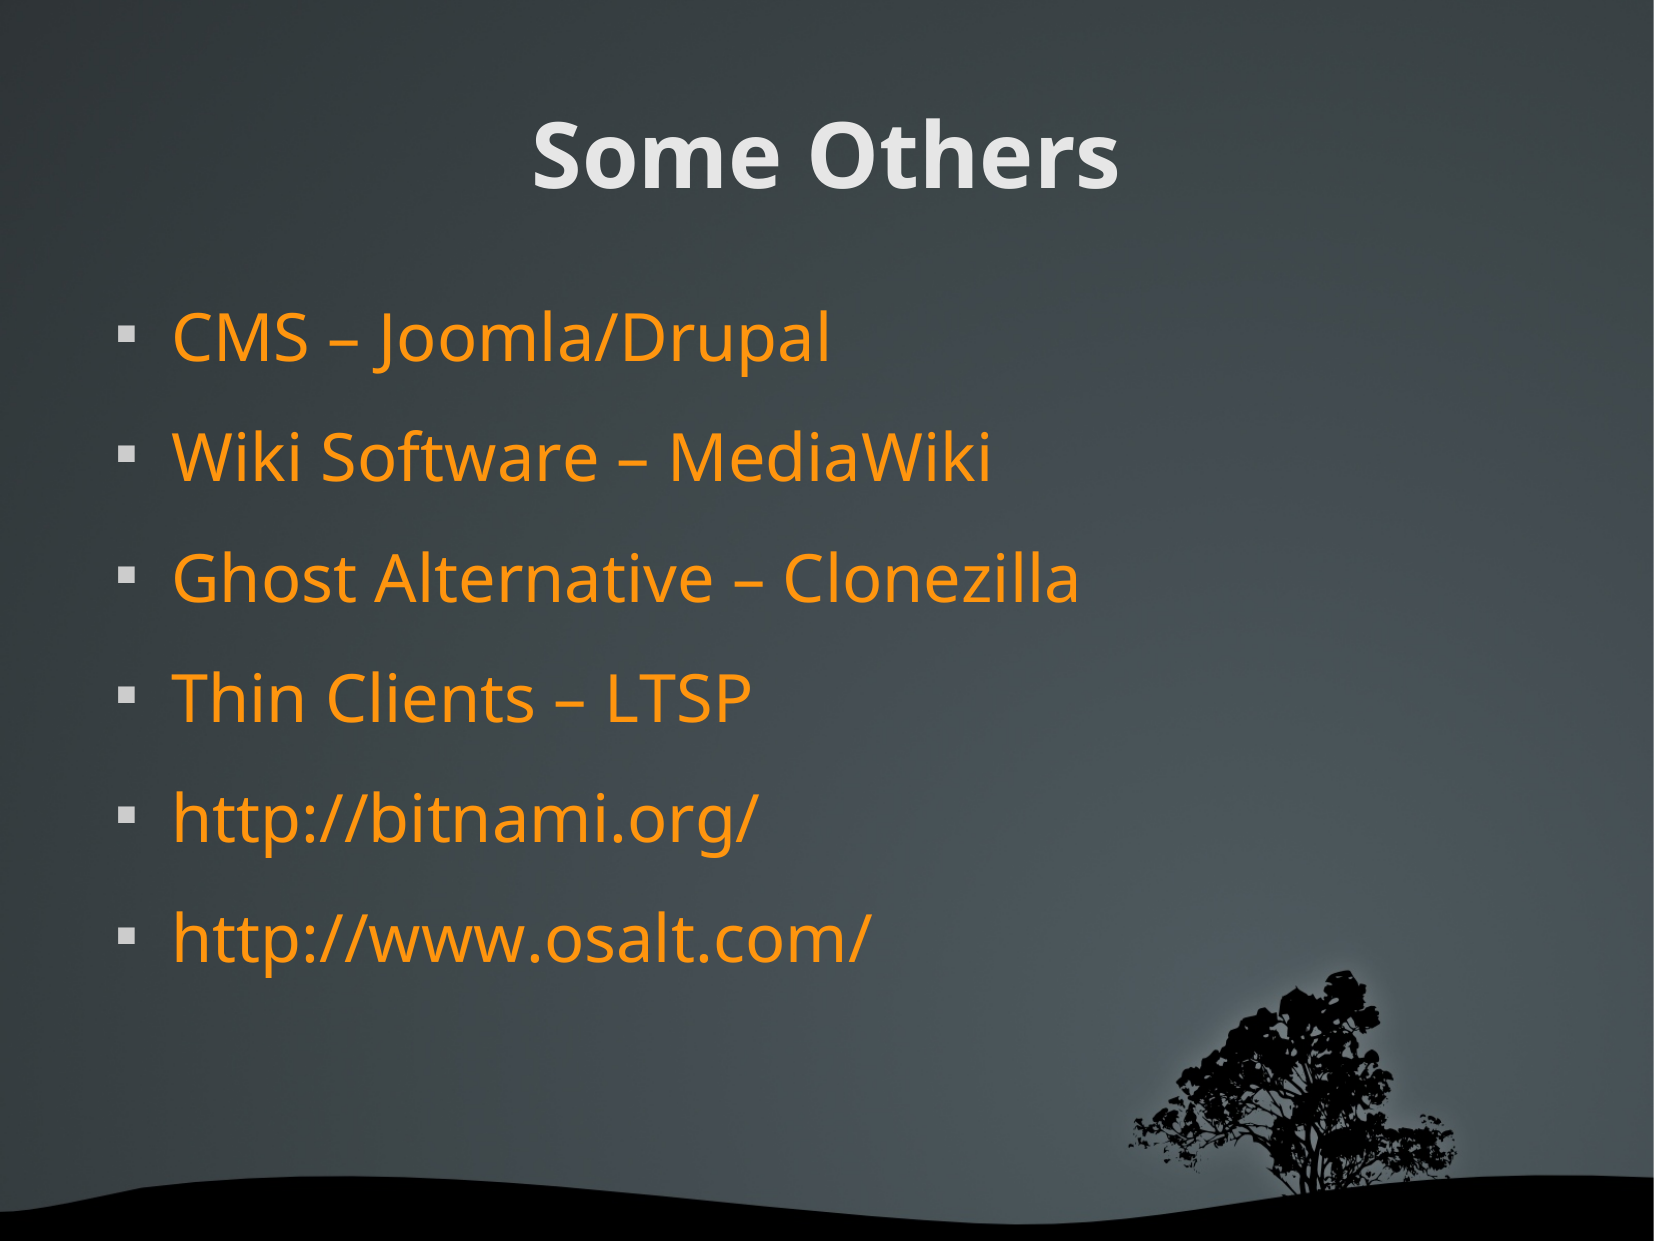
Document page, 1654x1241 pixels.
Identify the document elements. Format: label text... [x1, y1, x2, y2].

title Some Others [82, 49, 1571, 257]
picture [0, 0, 1654, 1241]
list CMS – Joomla/Drupal Wiki Software – MediaWiki Ghost Alternative – Clonezilla Thin Clients – LTSP http://bitnami.org/ http://www.osalt.com/ [82, 290, 1571, 1109]
